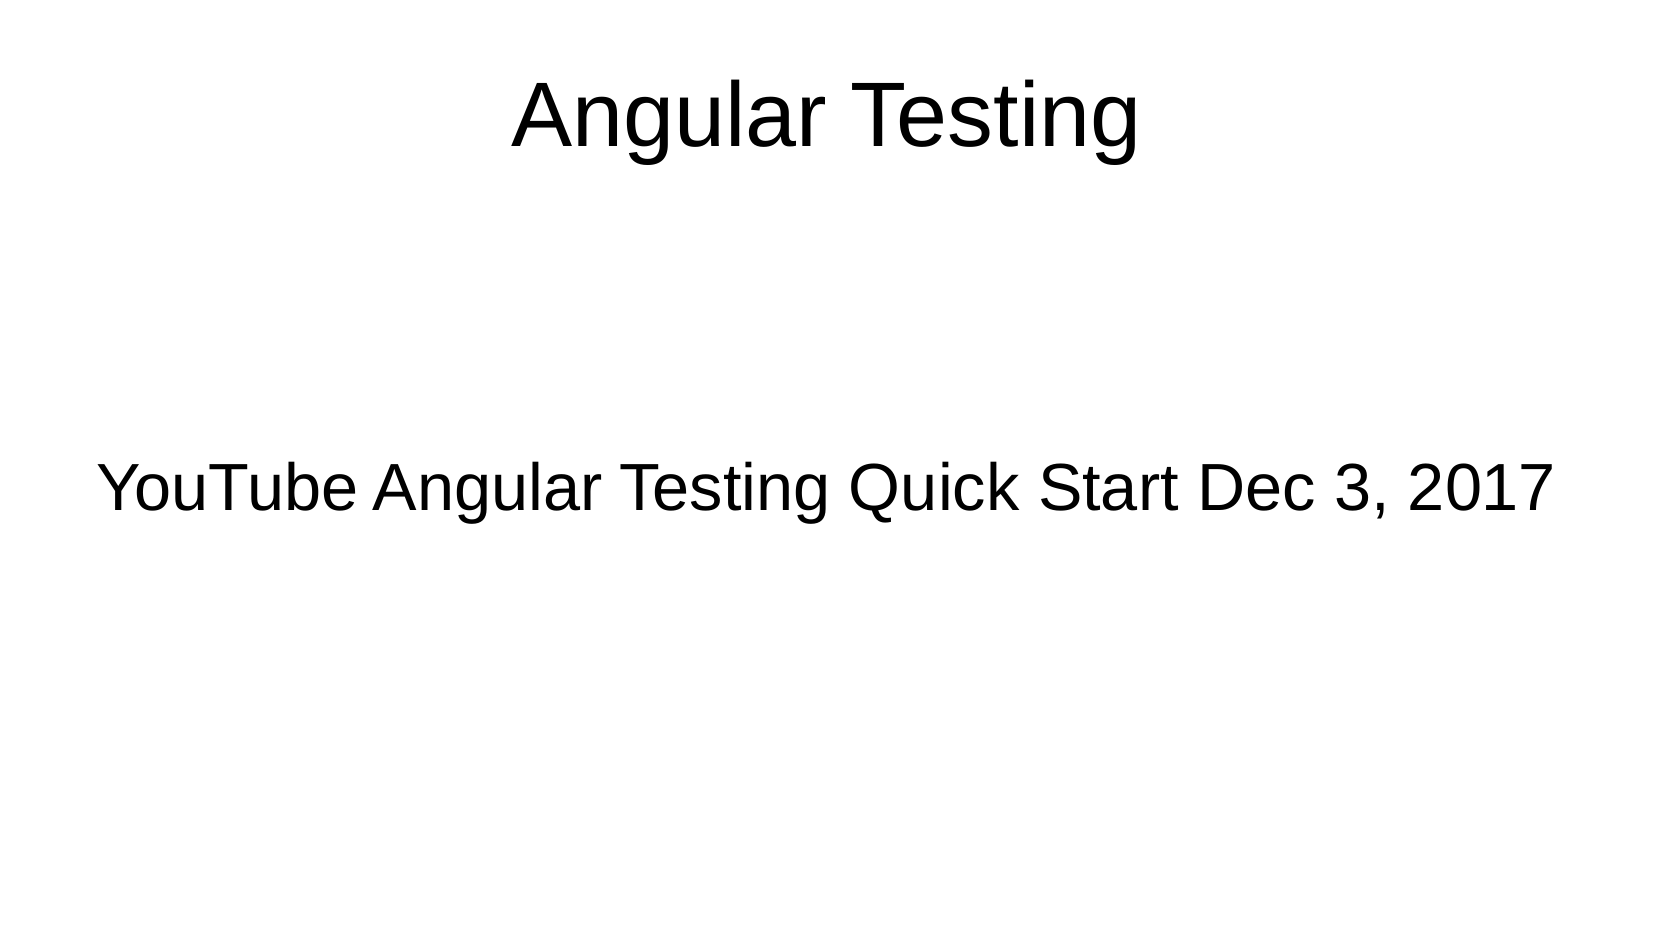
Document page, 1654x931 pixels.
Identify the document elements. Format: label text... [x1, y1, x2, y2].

title Angular Testing [82, 37, 1571, 193]
subtitle YouTube Angular Testing Quick Start Dec 3, 2017 [82, 217, 1571, 758]
